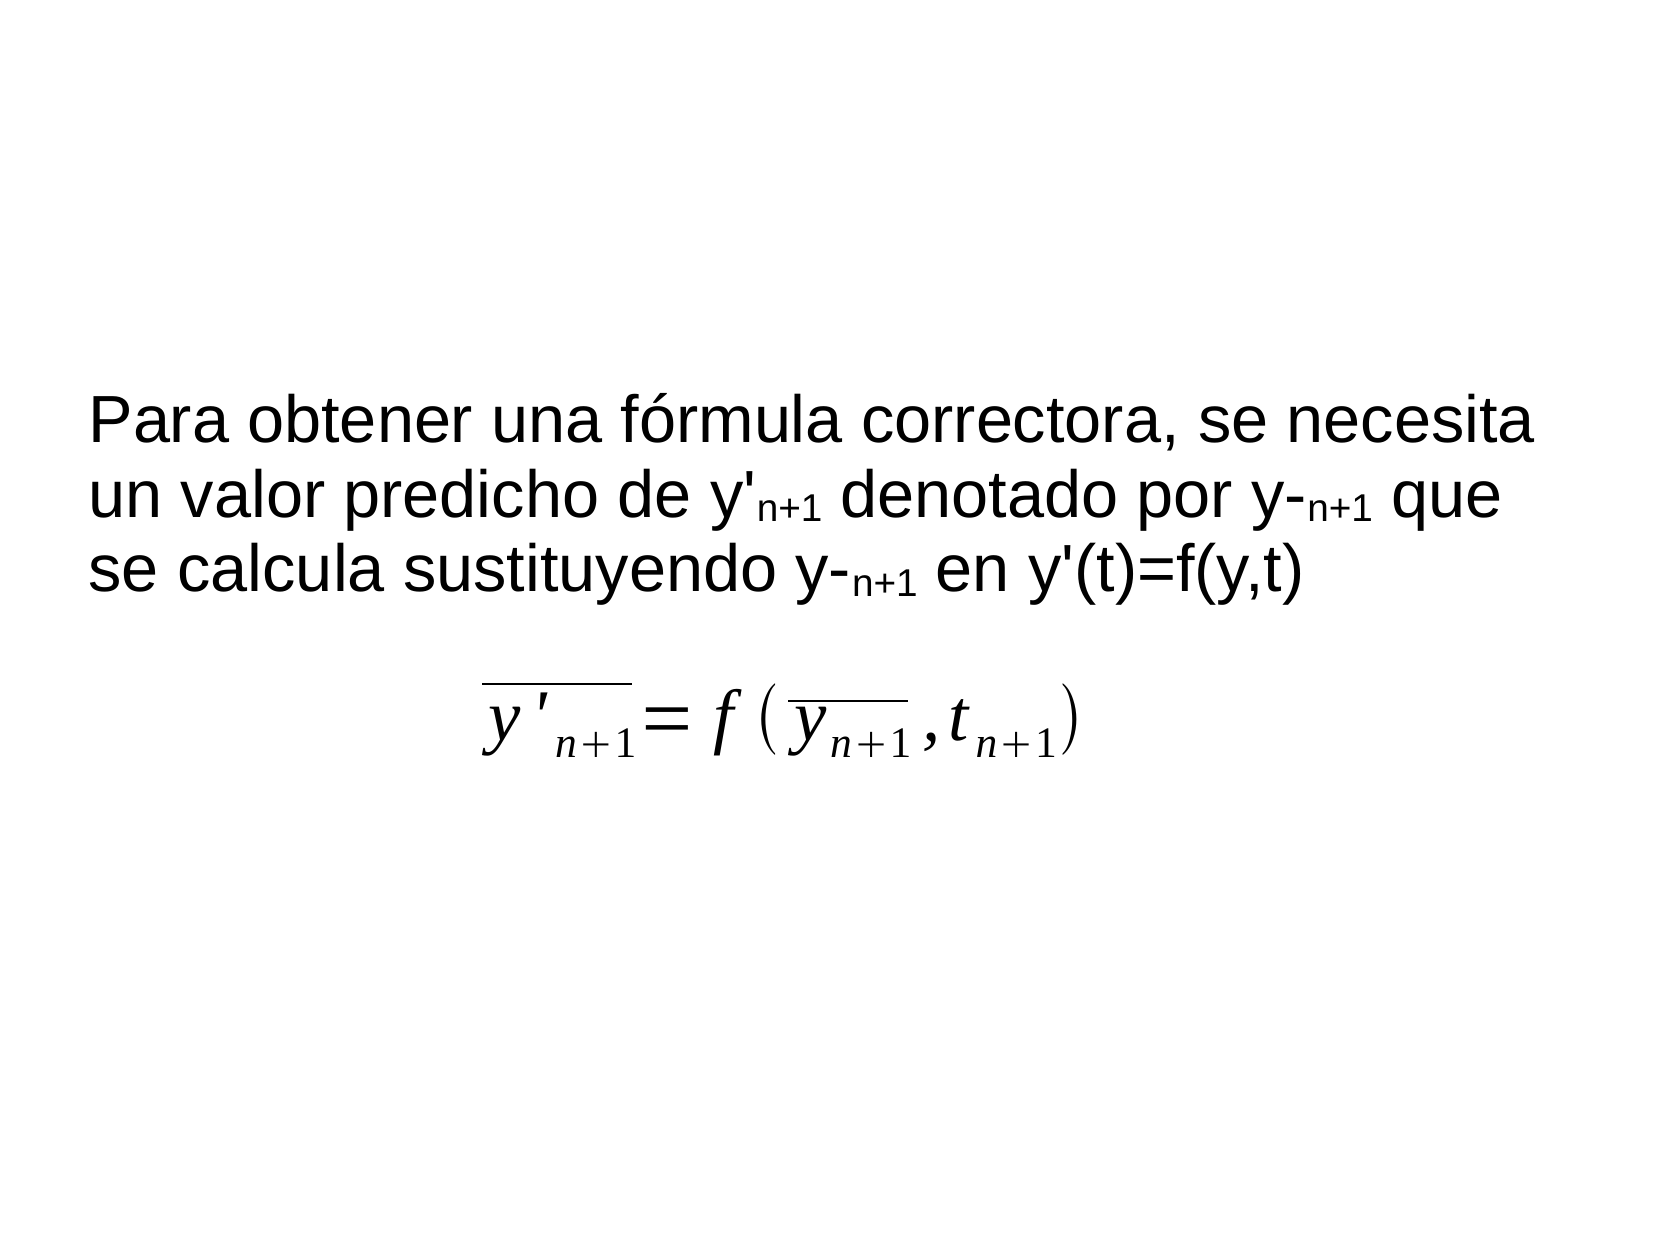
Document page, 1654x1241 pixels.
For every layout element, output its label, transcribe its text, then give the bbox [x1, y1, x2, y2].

subtitle Para obtener una fórmula correctora, se necesita un valor predicho de y'n+1 denotado por y-n+1 que se calcula sustituyendo y-n+1 en y'(t)=f(y,t) [88, 295, 1577, 768]
chart [472, 676, 1090, 768]
